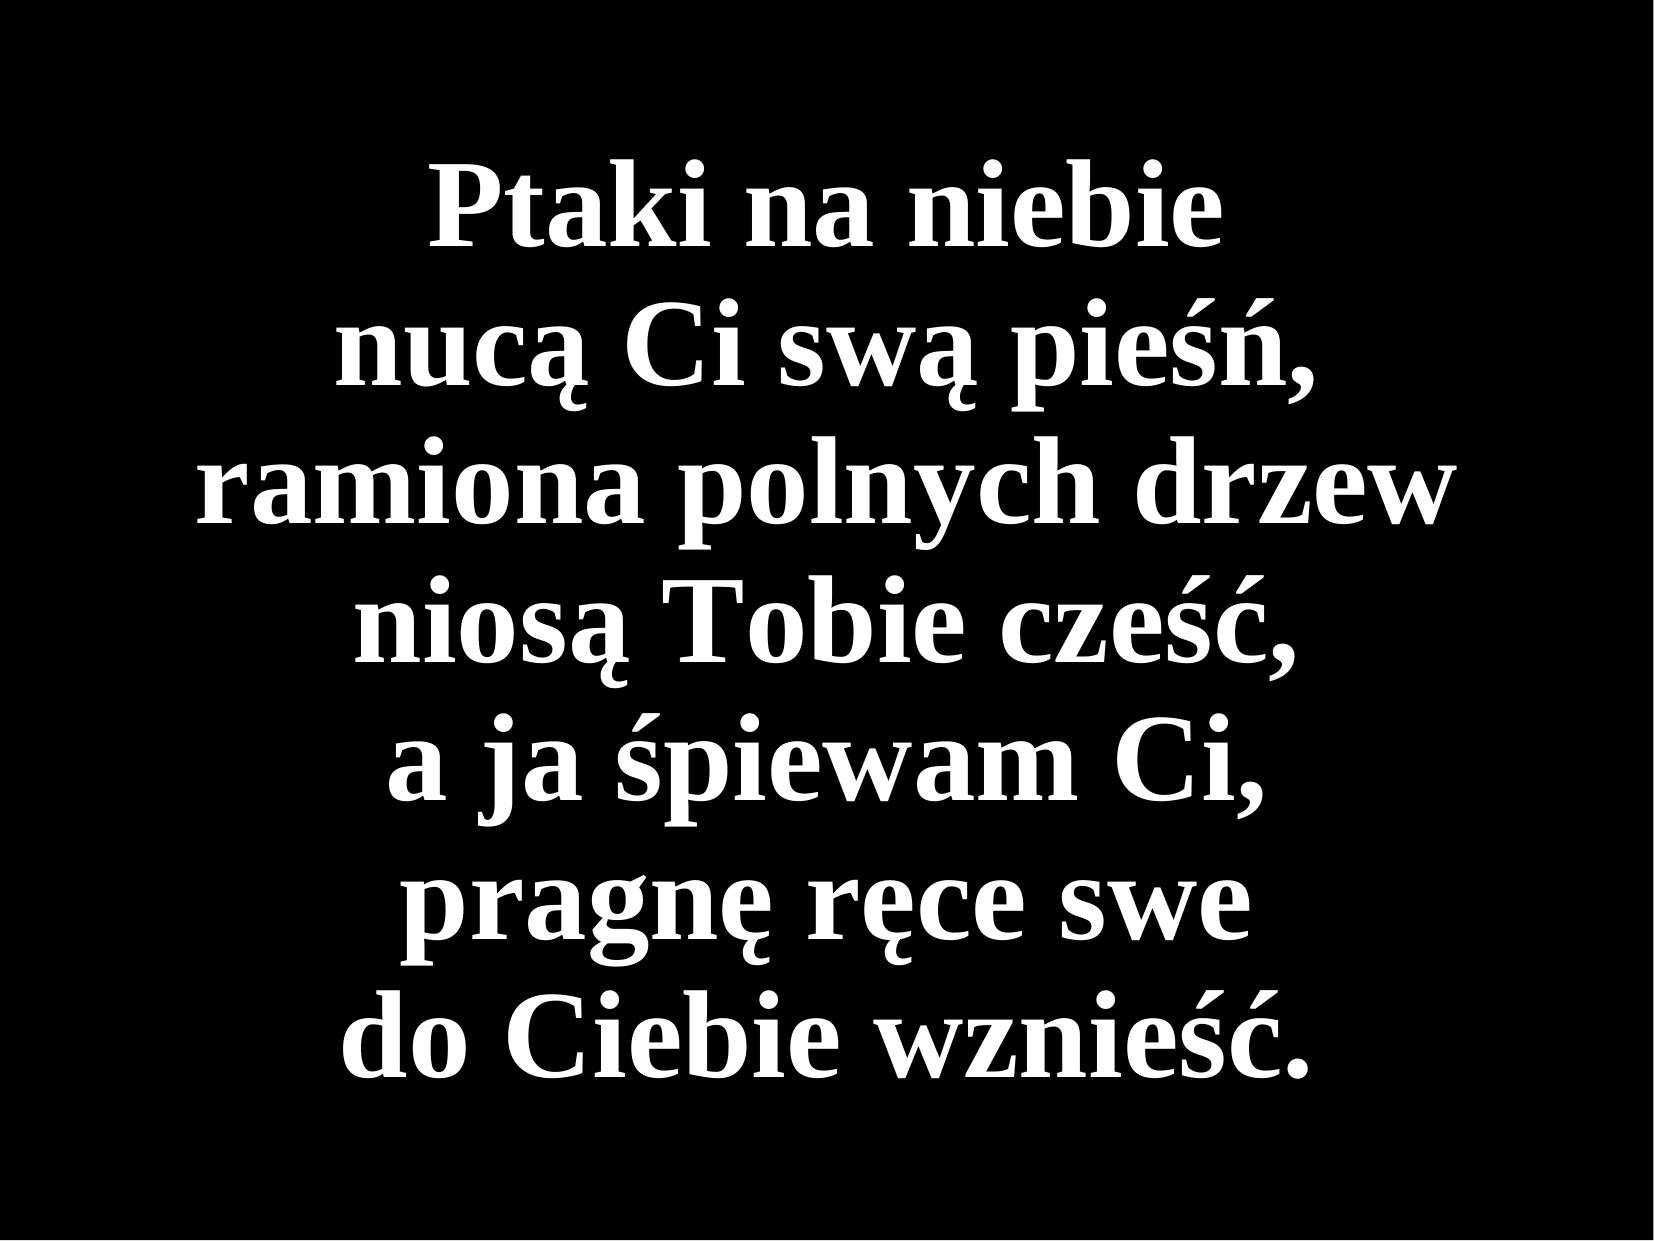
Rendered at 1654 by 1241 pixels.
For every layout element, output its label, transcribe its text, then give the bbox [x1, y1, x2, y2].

title Ptaki na niebie nucą Ci swą pieśń, ramiona polnych drzew niosą Tobie cześć, a ja śpiewam Ci, pragnę ręce swe do Ciebie wznieść. [0, 0, 1654, 1241]
